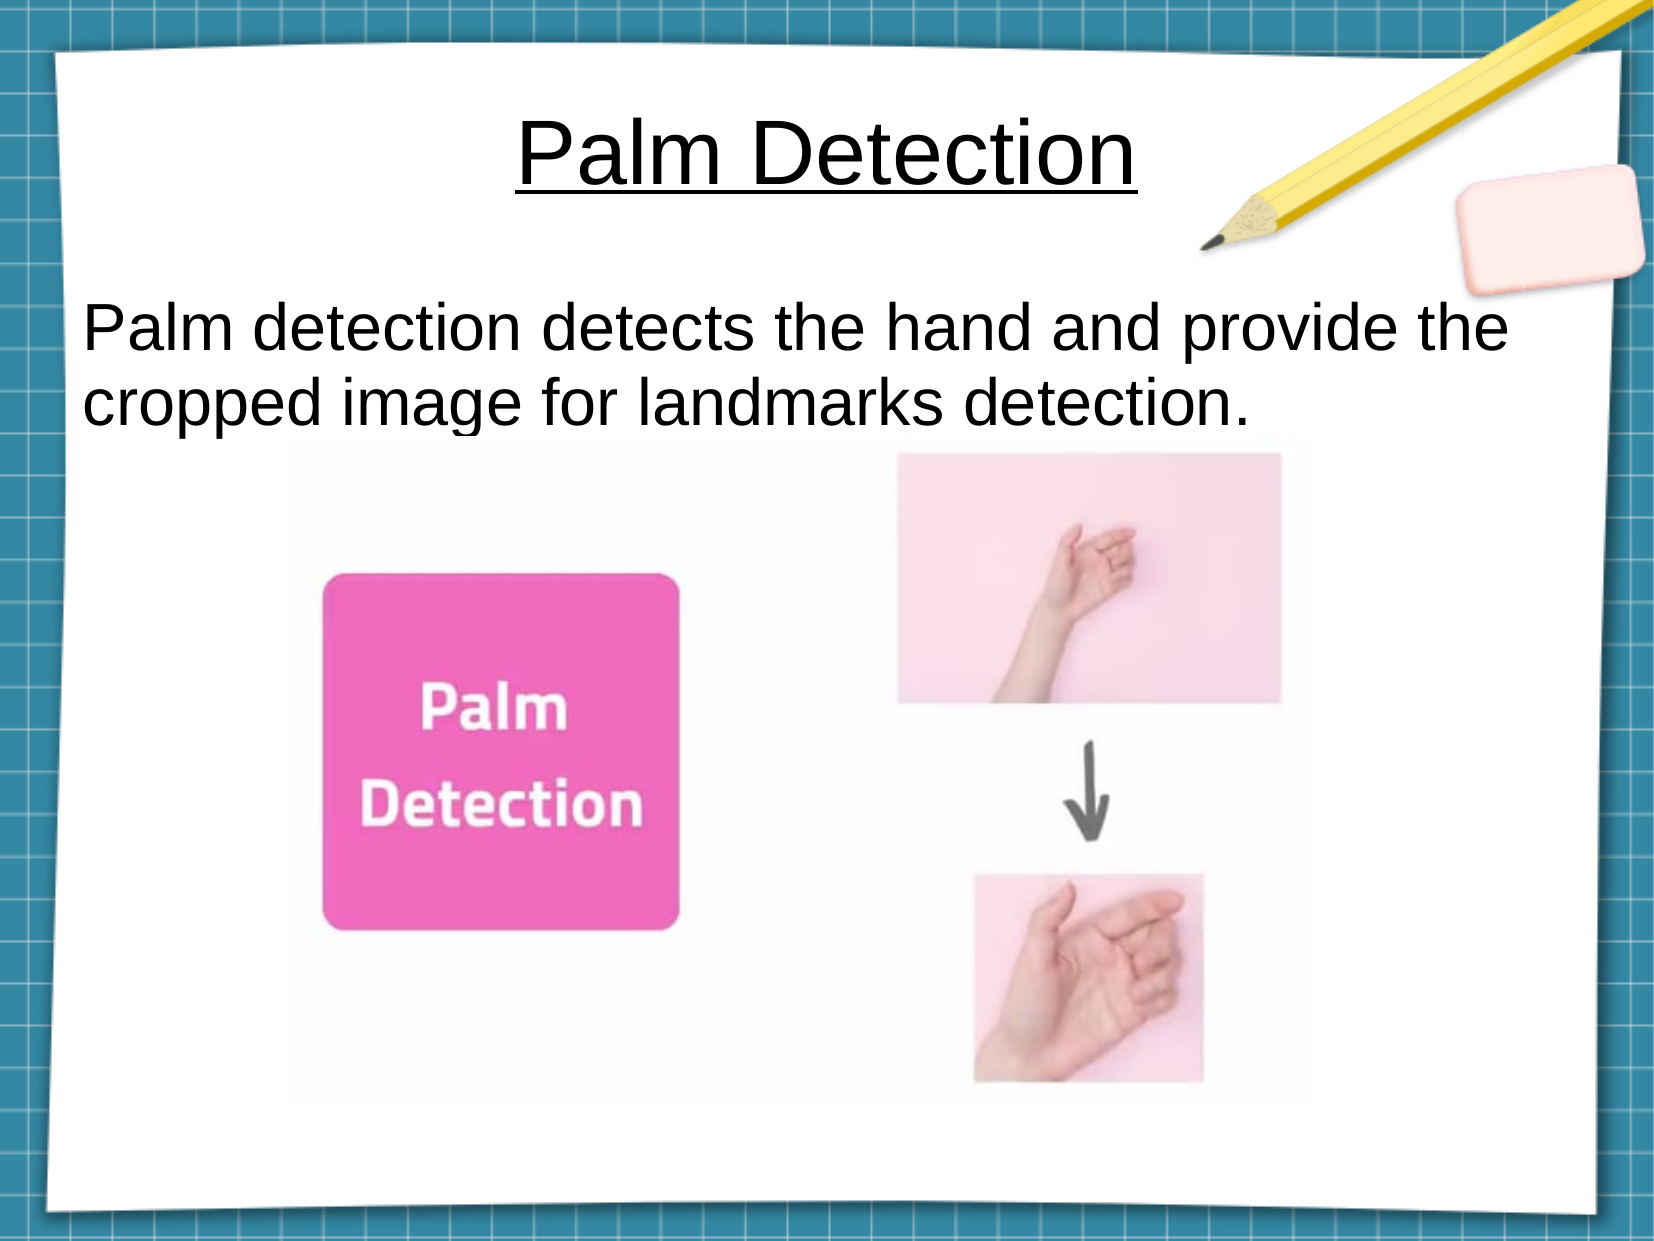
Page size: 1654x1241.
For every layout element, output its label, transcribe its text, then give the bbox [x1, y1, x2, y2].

picture [0, 0, 1654, 1241]
list Palm detection detects the hand and provide the cropped image for landmarks detection. [82, 290, 1571, 1010]
title Palm Detection [82, 49, 1571, 257]
